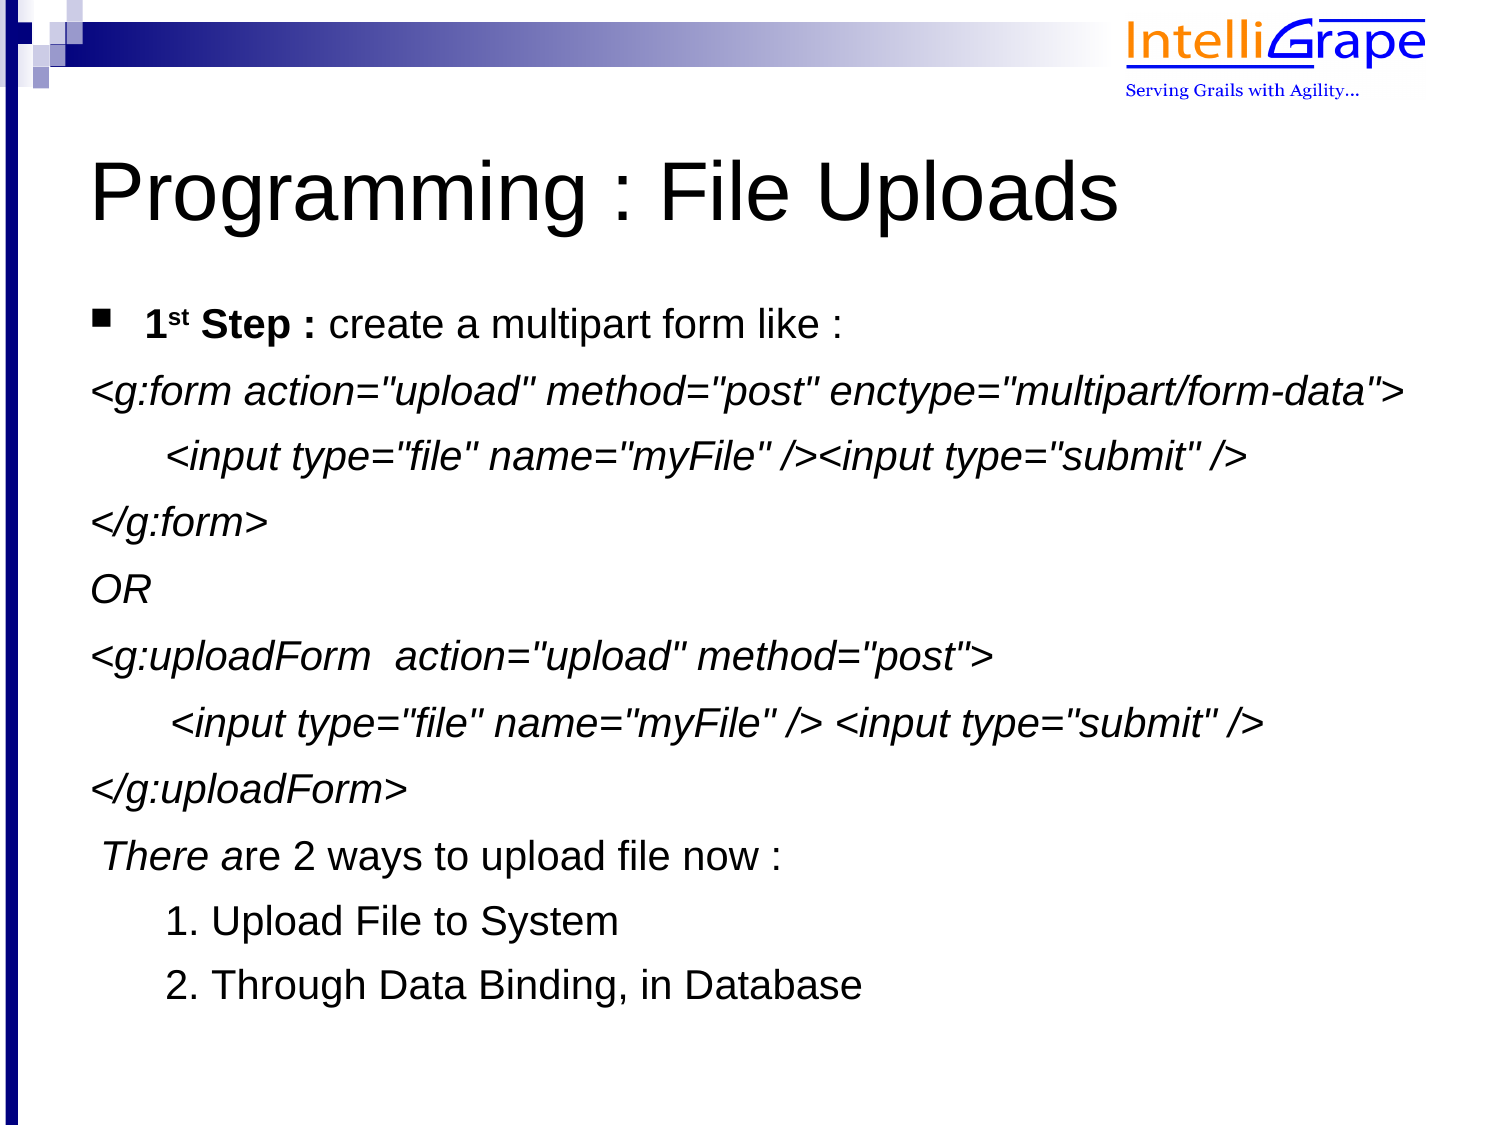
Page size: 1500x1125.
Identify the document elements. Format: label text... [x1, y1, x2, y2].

list 1st Step : create a multipart form like : <g:form action="upload" method="post" enctype="multipart/form-data"> <input type="file" name="myFile" /><input type="submit" /> </g:form> OR <g:uploadForm action="upload" method="post"> <input type="file" name="myFile" /> <input type="submit" /> </g:uploadForm> There are 2 ways to upload file now : 1. Upload File to System 2. Through Data Binding, in Database [75, 289, 1426, 1087]
title Programming : File Uploads [75, 75, 1426, 289]
picture [1125, 12, 1425, 75]
